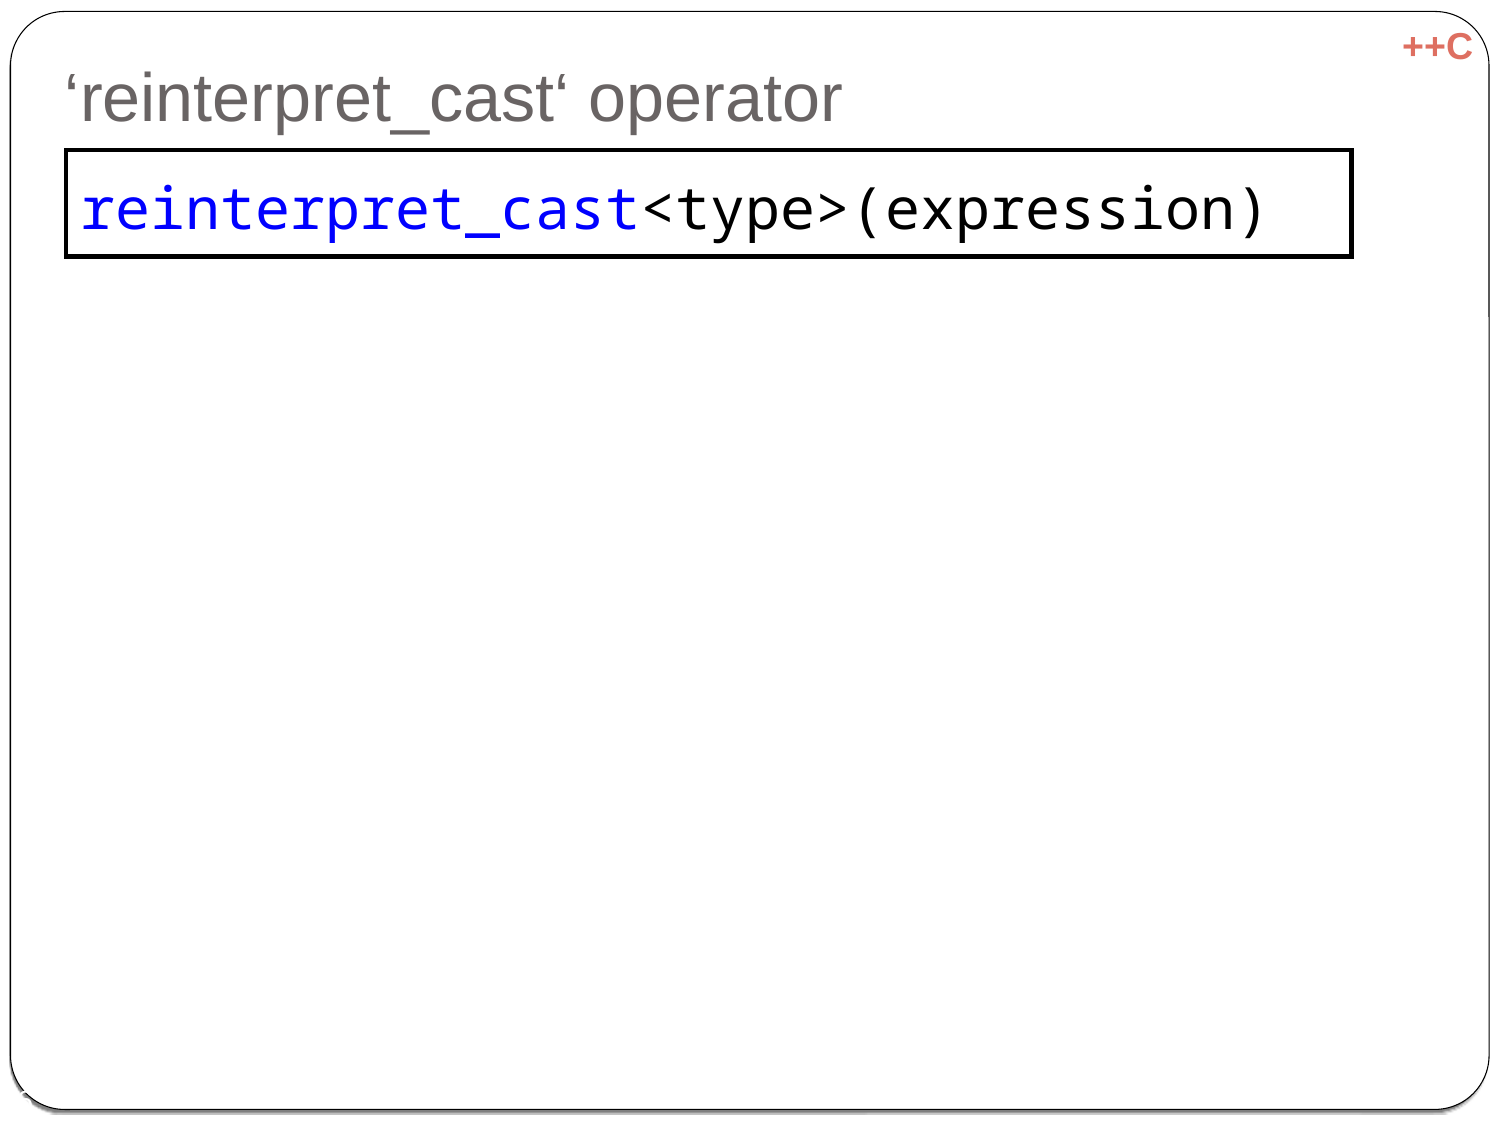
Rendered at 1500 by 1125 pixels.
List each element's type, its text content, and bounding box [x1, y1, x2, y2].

text_box reinterpret_cast<type>(expression) [65, 149, 1352, 257]
slide_number <number> [0, 1074, 50, 1125]
title ‘reinterpret_cast‘ operator [50, 45, 1450, 150]
